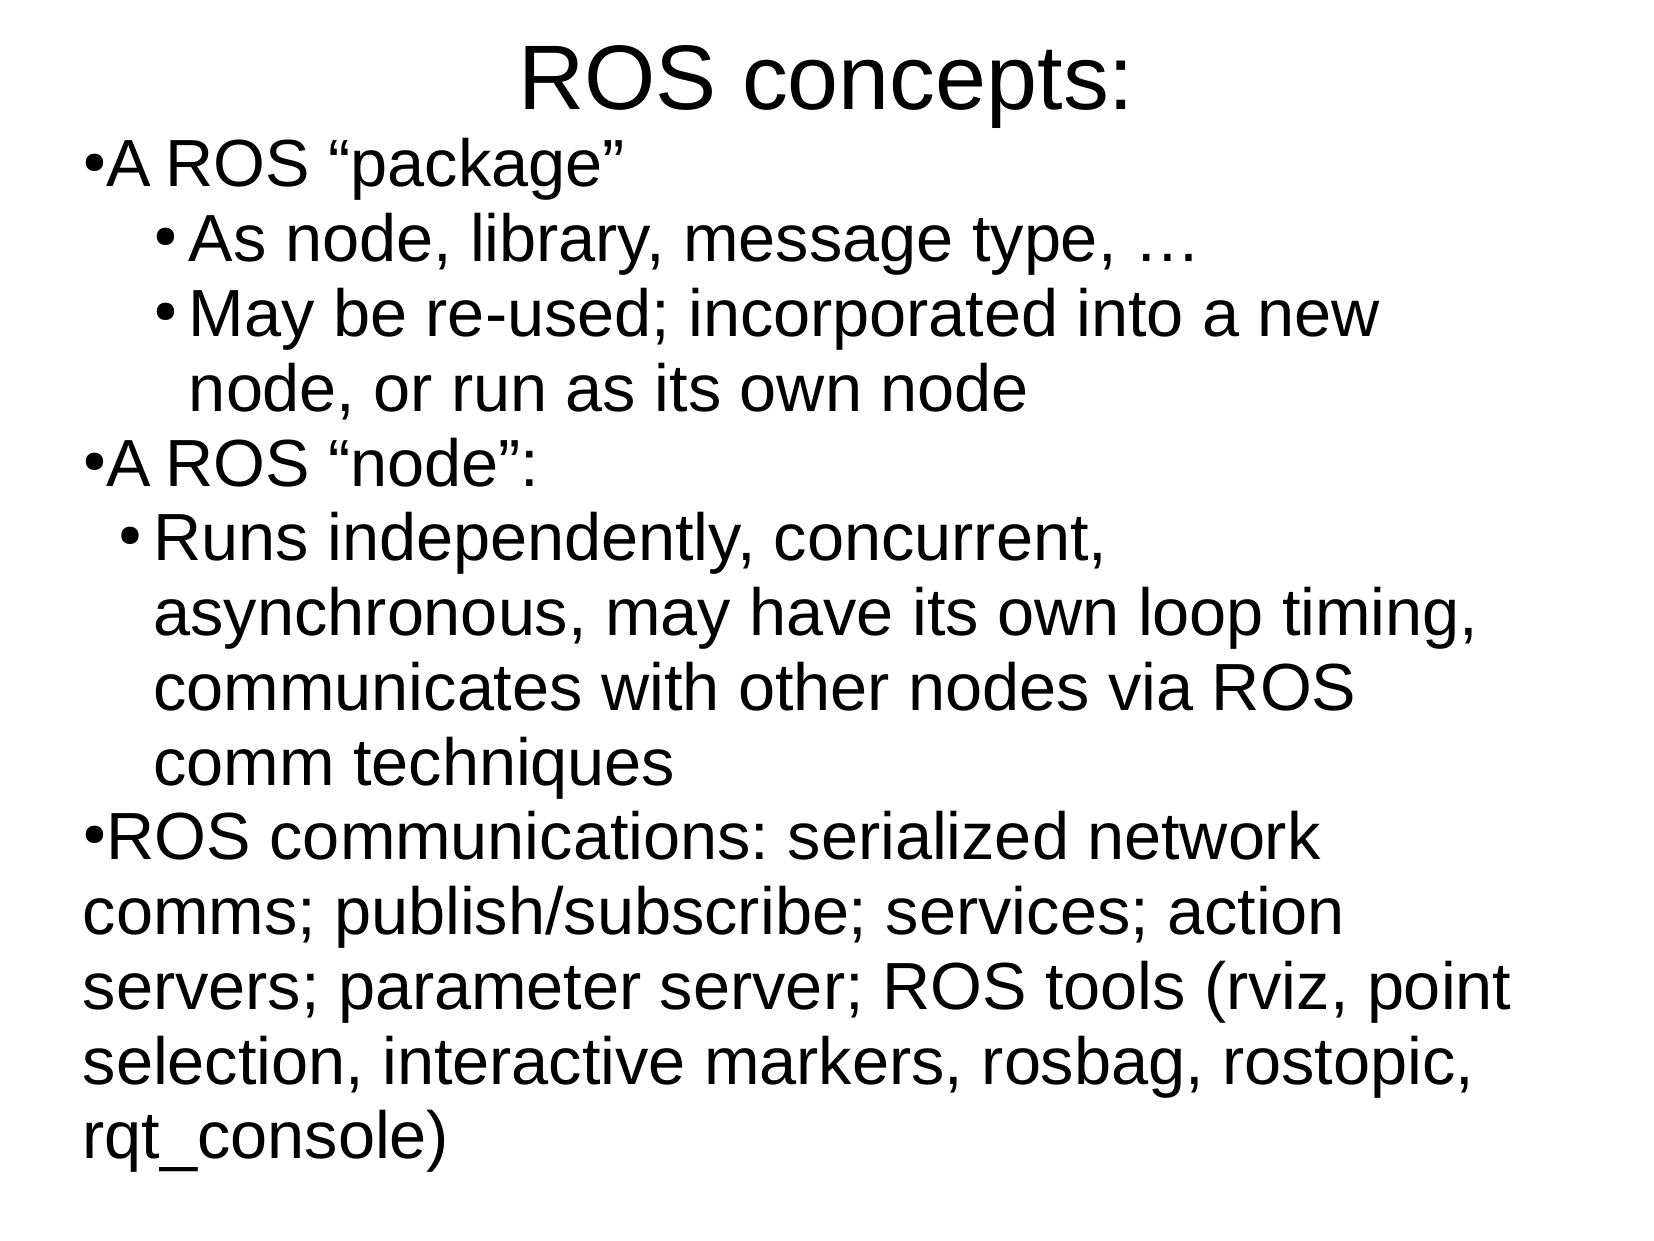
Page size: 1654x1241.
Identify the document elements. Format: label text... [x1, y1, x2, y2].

title ROS concepts: [82, 13, 1571, 142]
subtitle A ROS “package” As node, library, message type, … May be re-used; incorporated into a new node, or run as its own node A ROS “node”: Runs independently, concurrent, asynchronous, may have its own loop timing, communicates with other nodes via ROS comm techniques ROS communications: serialized network comms; publish/subscribe; services; action servers; parameter server; ROS tools (rviz, point selection, interactive markers, rosbag, rostopic, rqt_console) [82, 126, 1538, 1174]
